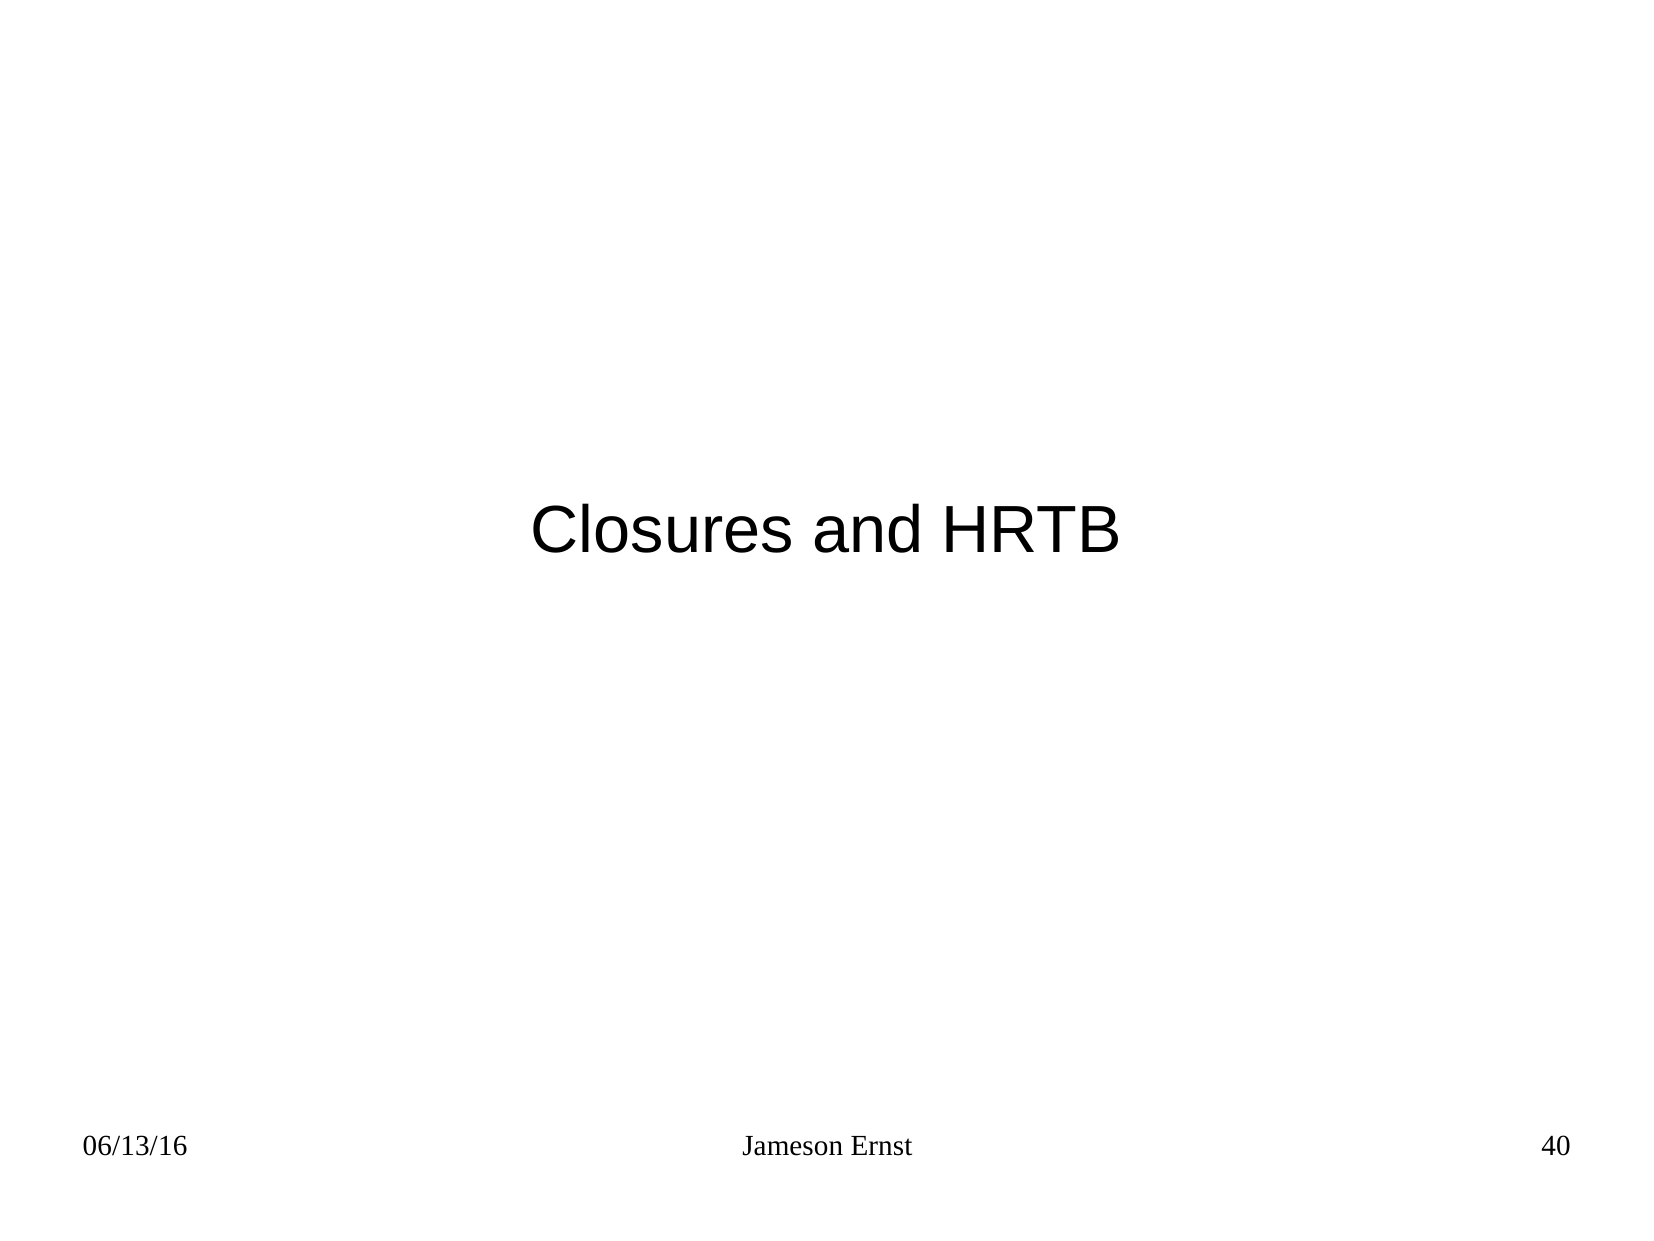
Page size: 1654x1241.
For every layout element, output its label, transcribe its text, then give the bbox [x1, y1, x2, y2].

subtitle Closures and HRTB [82, 49, 1571, 1010]
